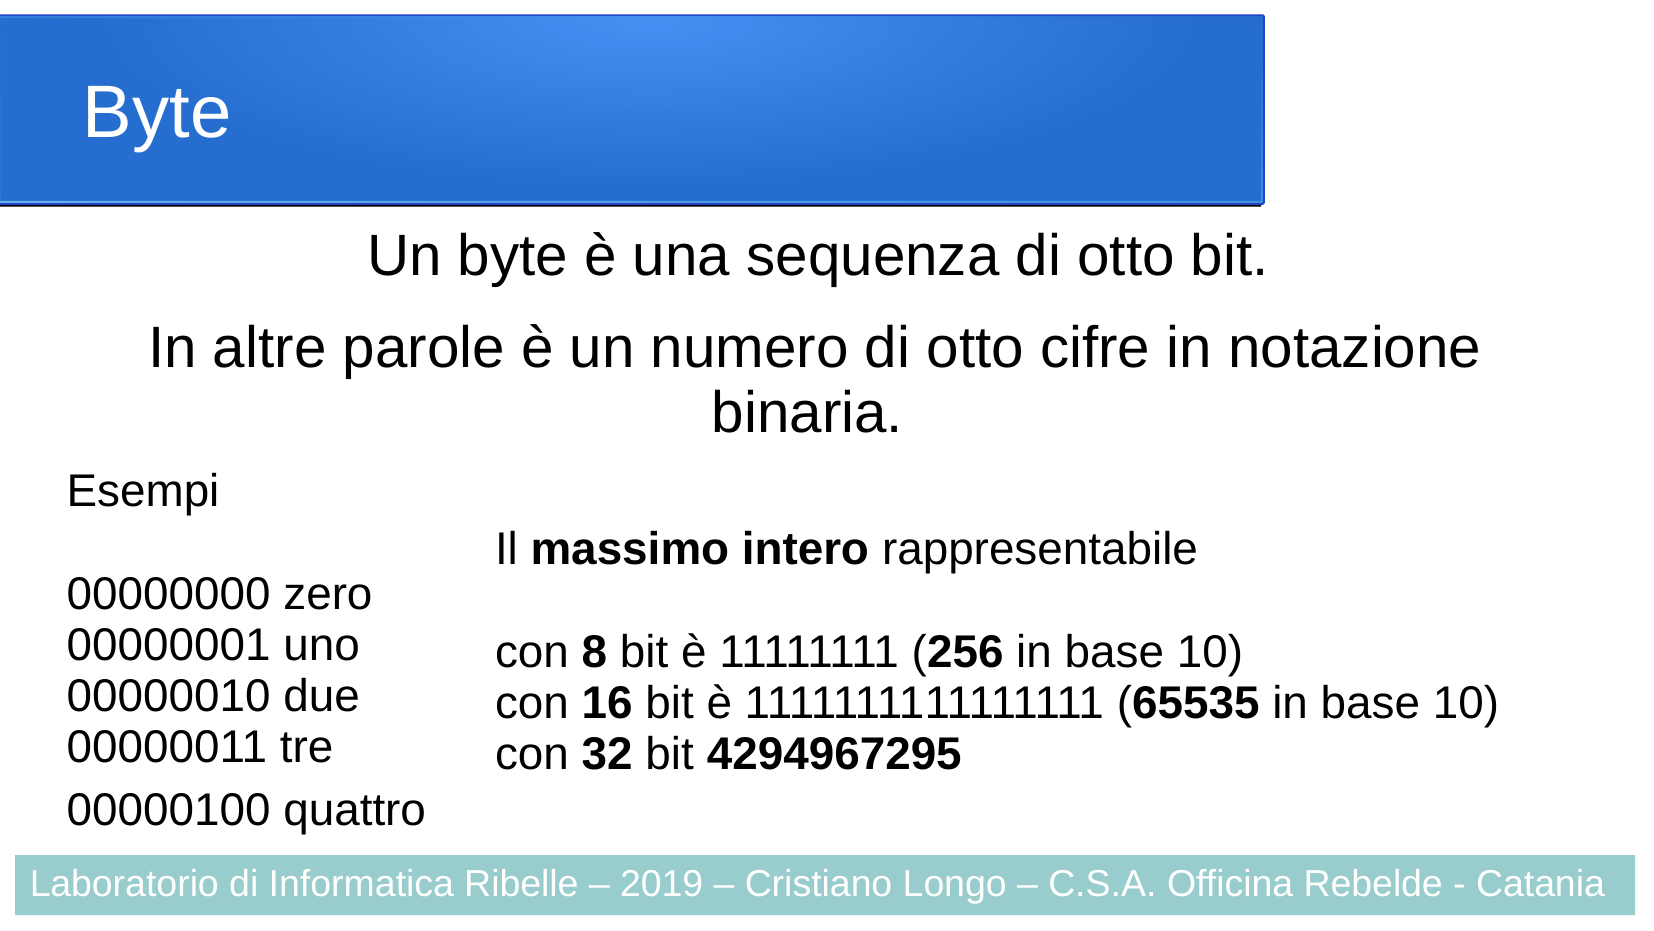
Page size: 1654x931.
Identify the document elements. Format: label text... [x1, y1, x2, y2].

text_box In altre parole è un numero di otto cifre in notazione binaria. [71, 315, 1561, 446]
text_box Laboratorio di Informatica Ribelle – 2019 – Cristiano Longo – C.S.A. Officina Rebelde - Catania [15, 855, 1636, 916]
title Byte [82, 35, 1235, 189]
text_box Esempi 00000000 zero 00000001 uno 00000010 due 00000011 tre 00000100 quattro [66, 465, 466, 838]
subtitle Un byte è una sequenza di otto bit. [82, 210, 1571, 301]
text_box Il massimo intero rappresentabile con 8 bit è 11111111 (256 in base 10) con 16 bit è 1111111111111111 (65535 in base 10) con 32 bit 4294967295 [495, 465, 1591, 838]
